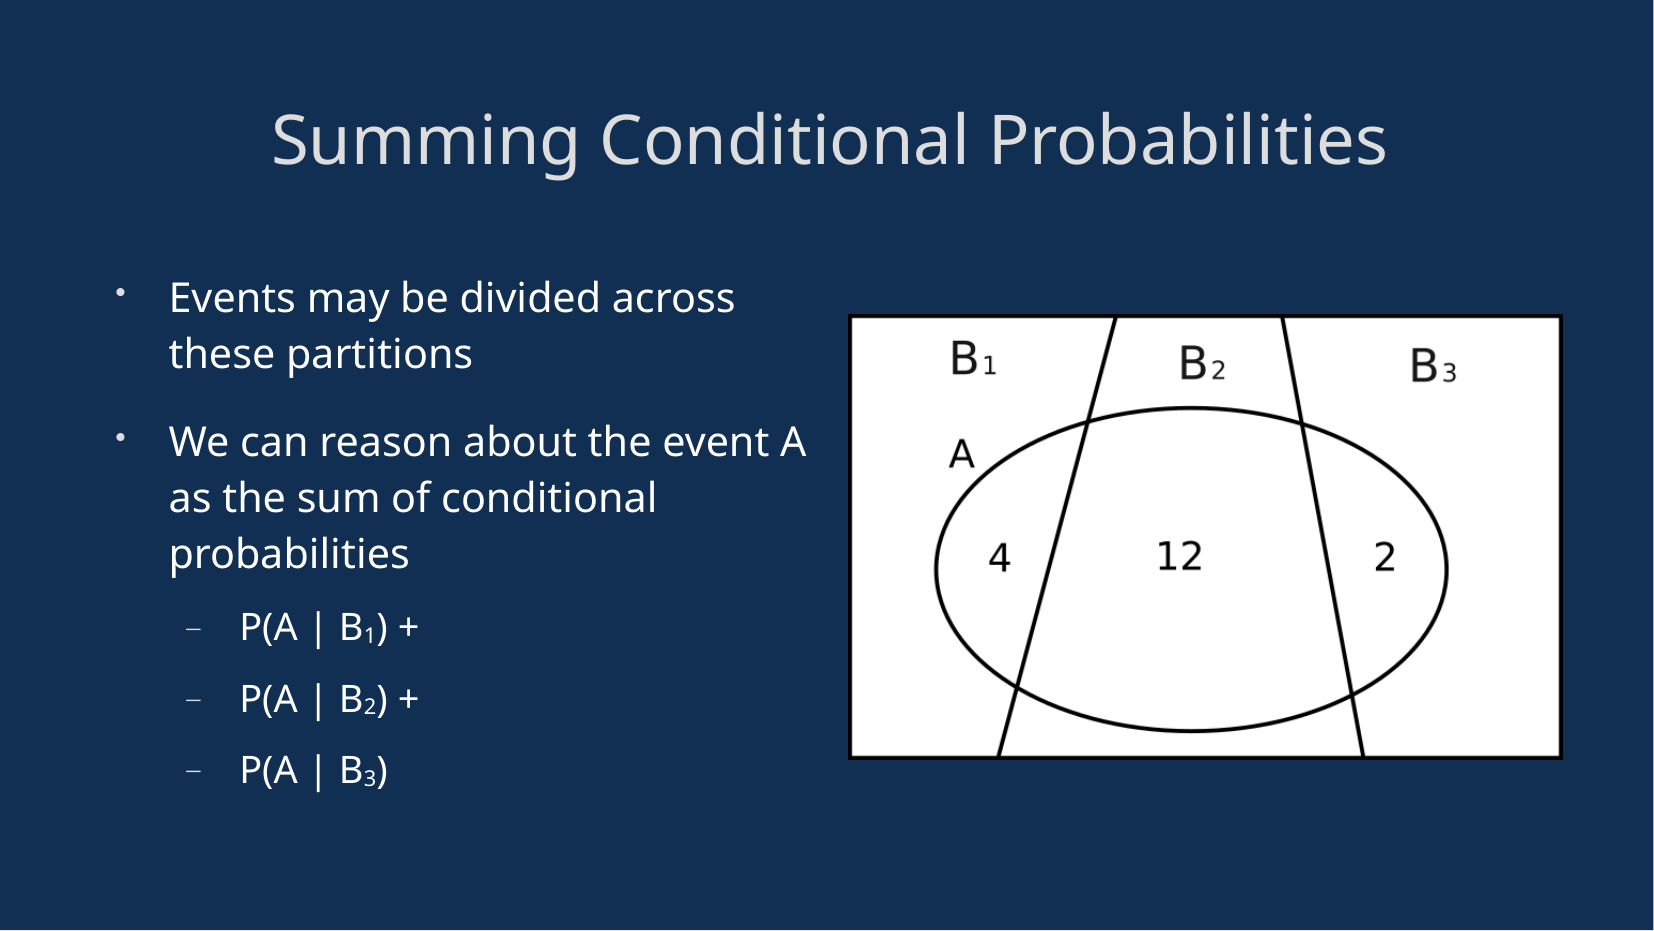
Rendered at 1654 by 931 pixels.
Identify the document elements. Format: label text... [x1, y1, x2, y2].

picture [848, 314, 1563, 760]
title Summing Conditional Probabilities [97, 56, 1563, 220]
list Events may be divided across these partitions We can reason about the event A as the sum of conditional probabilities P(A | B1) + P(A | B2) + P(A | B3) [97, 268, 813, 806]
